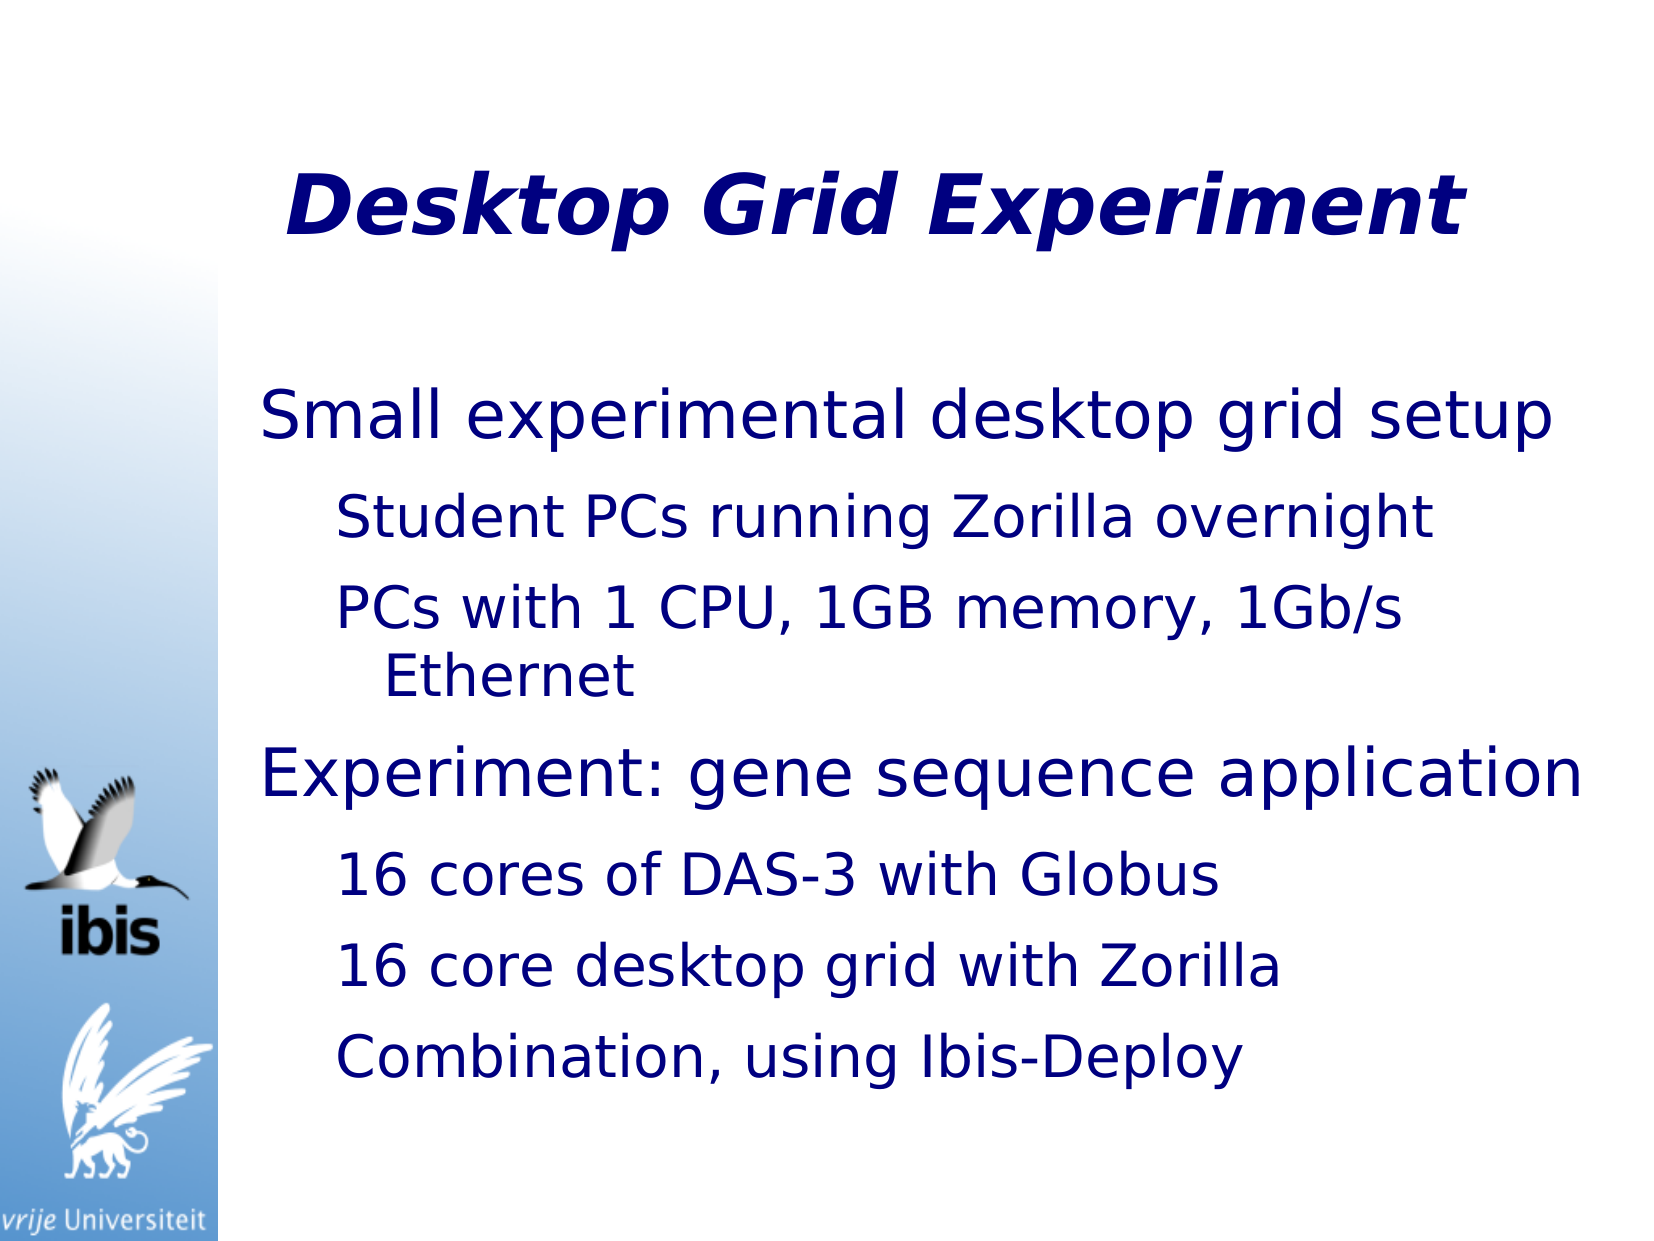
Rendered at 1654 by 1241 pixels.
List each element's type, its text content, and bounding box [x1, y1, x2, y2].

list Small experimental desktop grid setup Student PCs running Zorilla overnight PCs with 1 CPU, 1GB memory, 1Gb/s Ethernet Experiment: gene sequence application 16 cores of DAS-3 with Globus 16 core desktop grid with Zorilla Combination, using Ibis-Deploy [241, 376, 1654, 1158]
title Desktop Grid Experiment [247, 102, 1534, 310]
picture [0, 0, 218, 1241]
